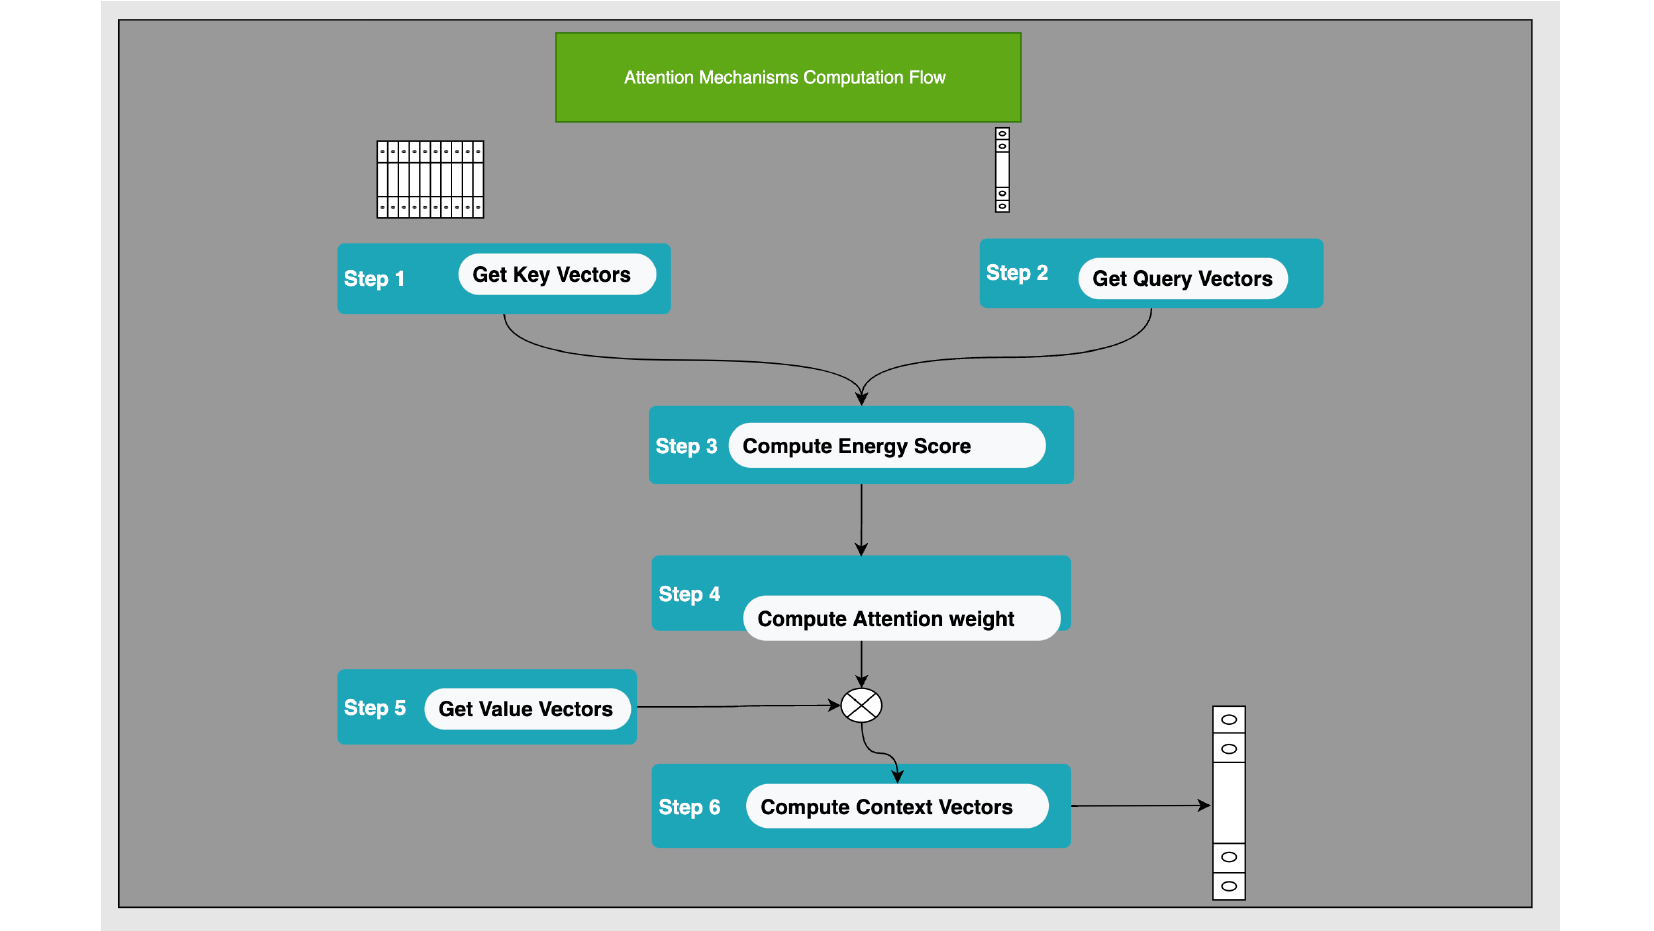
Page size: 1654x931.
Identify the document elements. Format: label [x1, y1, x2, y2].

picture [101, 1, 1560, 931]
